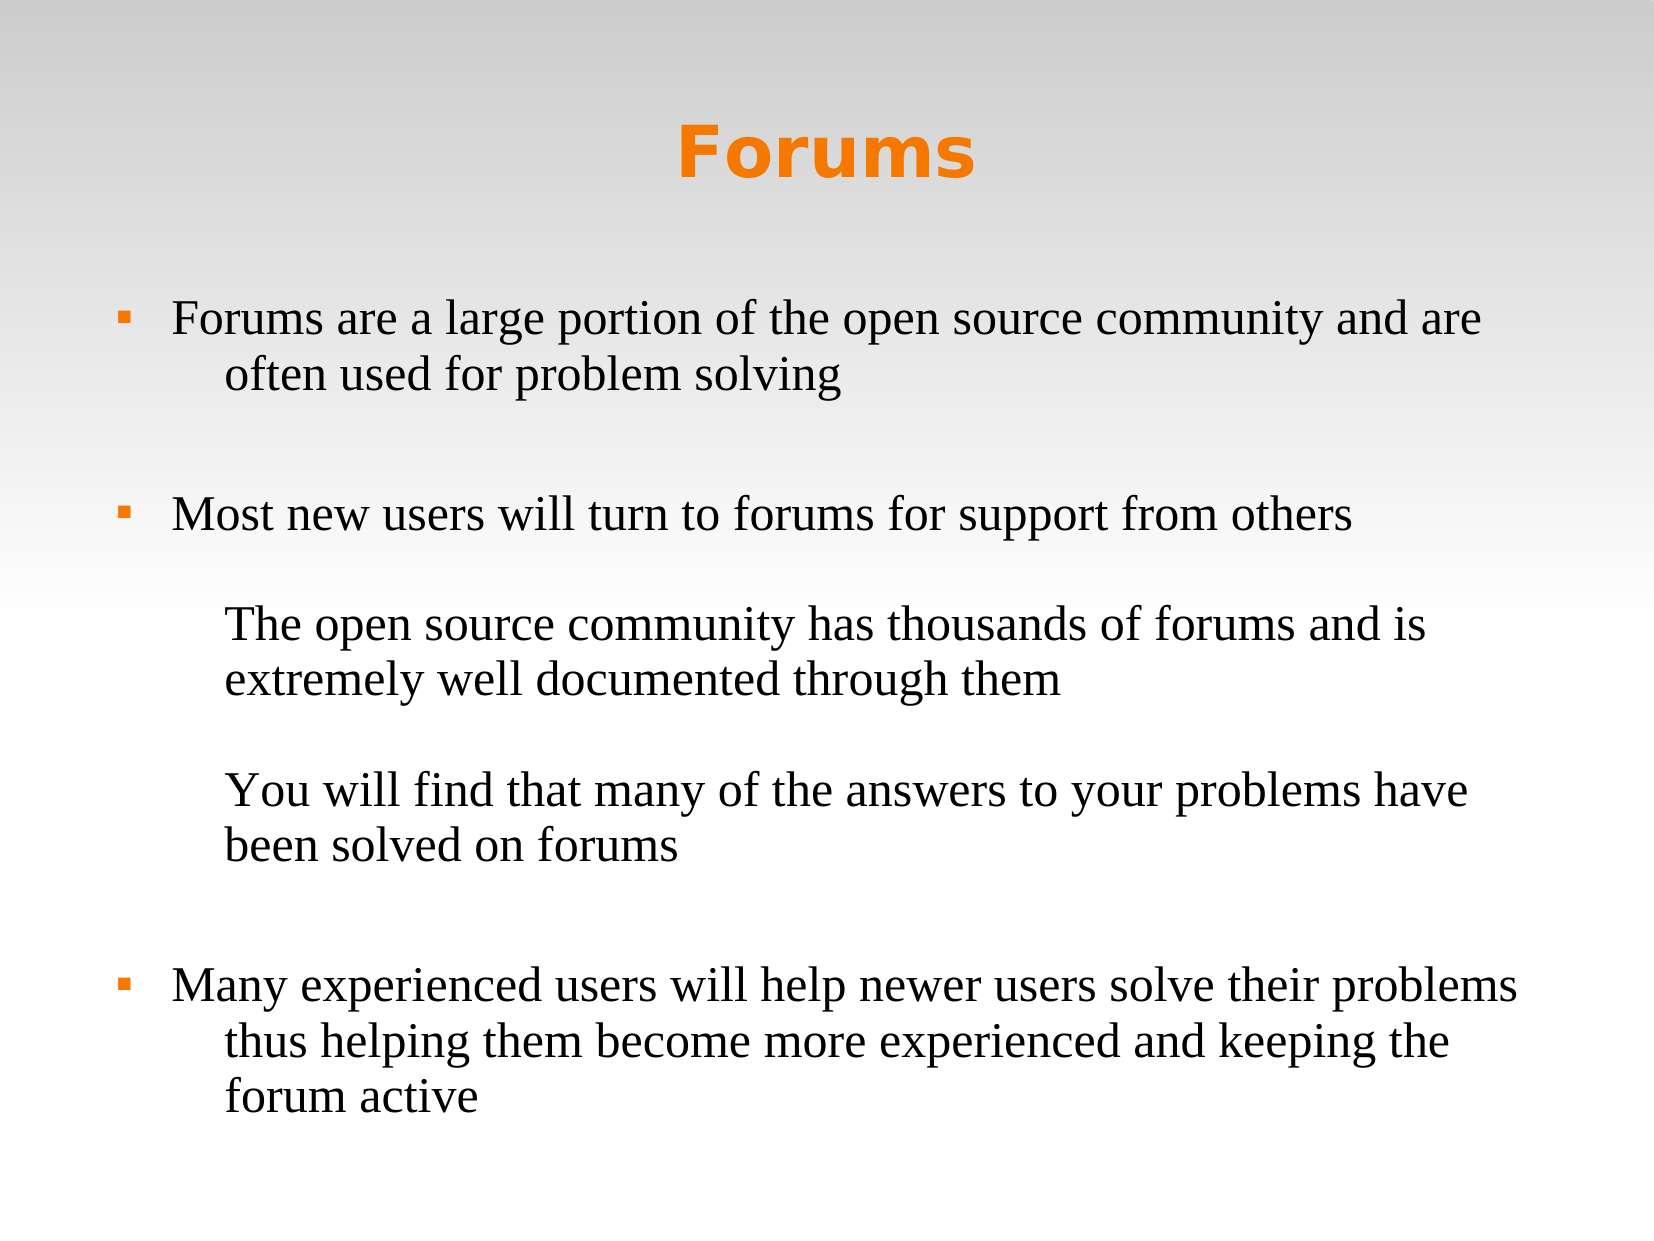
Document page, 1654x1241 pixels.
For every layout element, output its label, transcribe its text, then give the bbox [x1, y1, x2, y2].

list Forums are a large portion of the open source community and are often used for problem solving Most new users will turn to forums for support from others The open source community has thousands of forums and is extremely well documented through them You will find that many of the answers to your problems have been solved on forums Many experienced users will help newer users solve their problems thus helping them become more experienced and keeping the forum active [82, 290, 1571, 1196]
title Forums [82, 49, 1571, 257]
